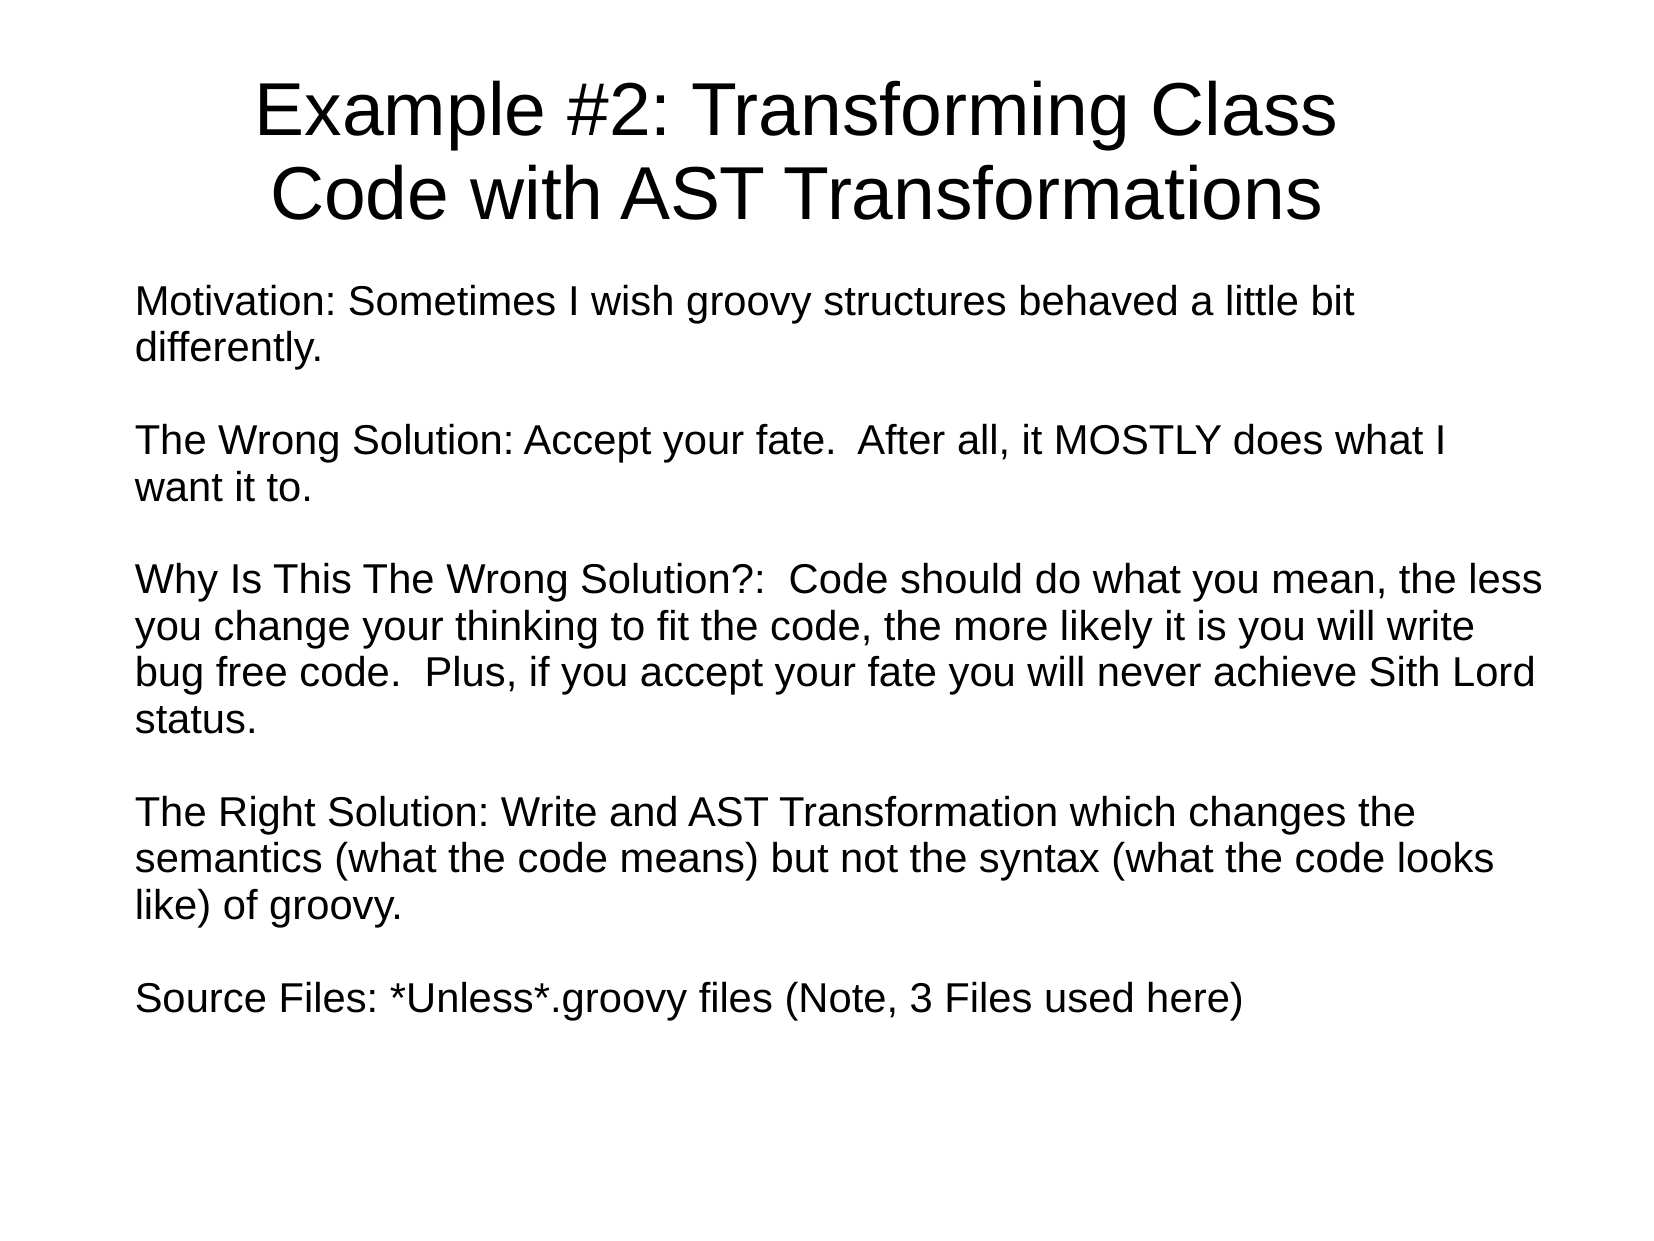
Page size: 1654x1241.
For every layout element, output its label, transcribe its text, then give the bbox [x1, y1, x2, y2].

text_box Example #2: Transforming Class Code with AST Transformations [240, 60, 1381, 243]
text_box Motivation: Sometimes I wish groovy structures behaved a little bit differently. The Wrong Solution: Accept your fate. After all, it MOSTLY does what I want it to. Why Is This The Wrong Solution?: Code should do what you mean, the less you change your thinking to fit the code, the more likely it is you will write bug free code. Plus, if you accept your fate you will never achieve Sith Lord status. The Right Solution: Write and AST Transformation which changes the semantics (what the code means) but not the syntax (what the code looks like) of groovy. Source Files: *Unless*.groovy files (Note, 3 Files used here) [120, 270, 1561, 1029]
